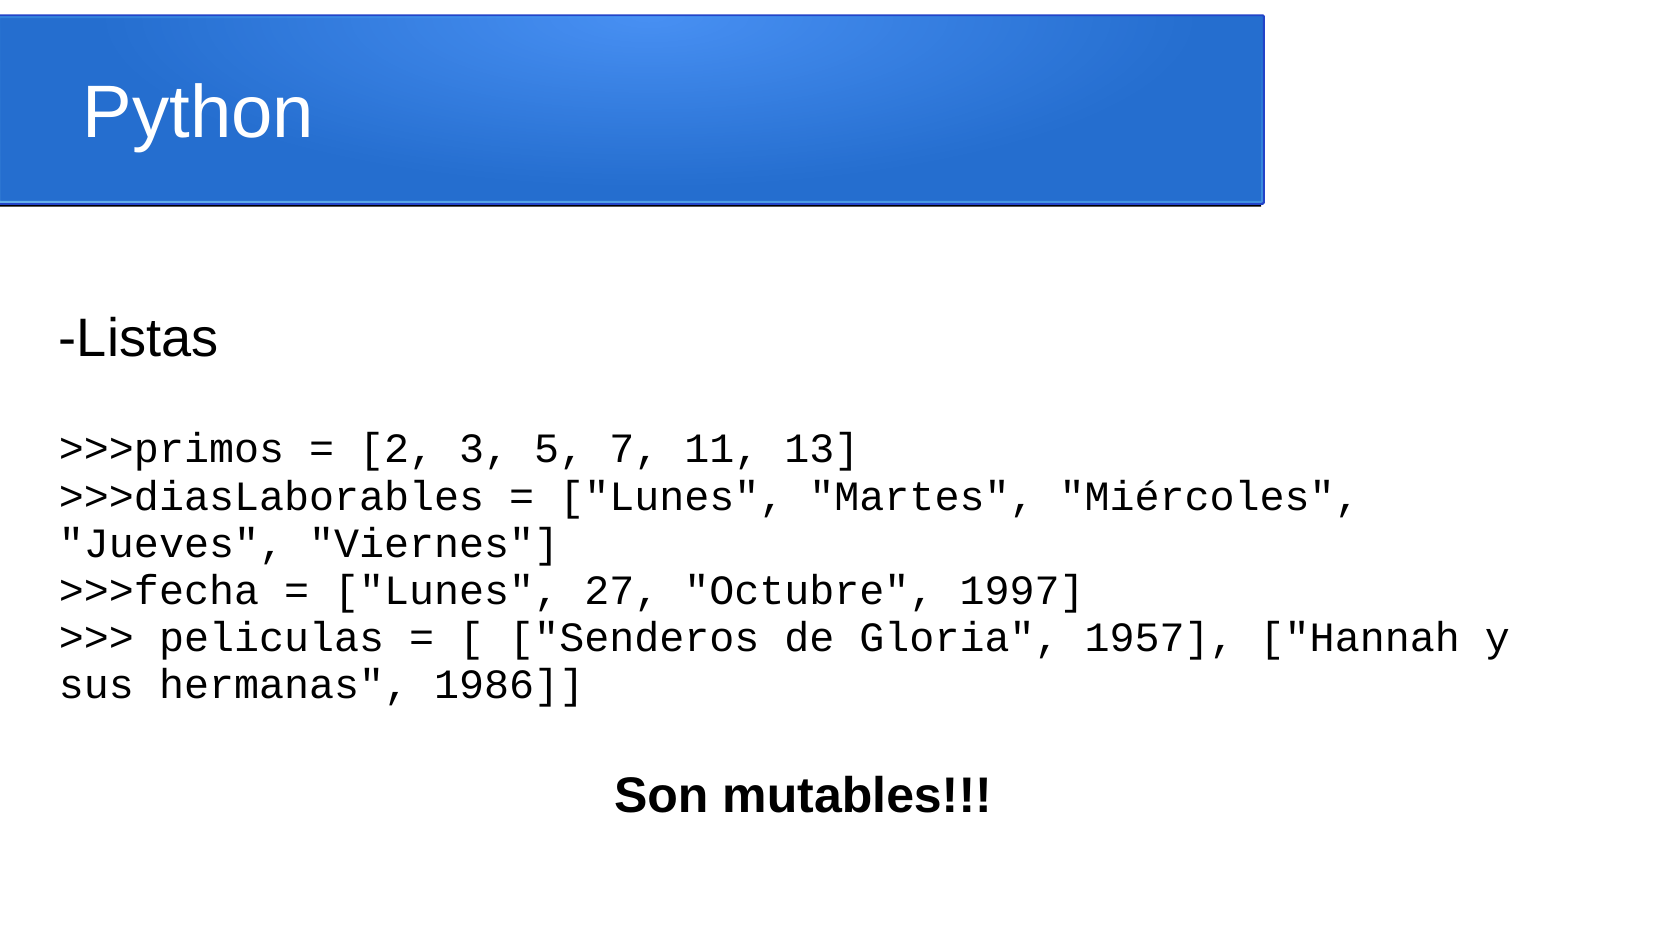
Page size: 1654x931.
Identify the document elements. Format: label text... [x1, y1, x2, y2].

subtitle -Listas >>>primos = [2, 3, 5, 7, 11, 13] >>>diasLaborables = ["Lunes", "Martes", "Miércoles", "Jueves", "Viernes"] >>>fecha = ["Lunes", 27, "Octubre", 1997] >>> peliculas = [ ["Senderos de Gloria", 1957], ["Hannah y sus hermanas", 1986]] Son mutables!!! [59, 295, 1548, 835]
title Python [82, 35, 1235, 189]
